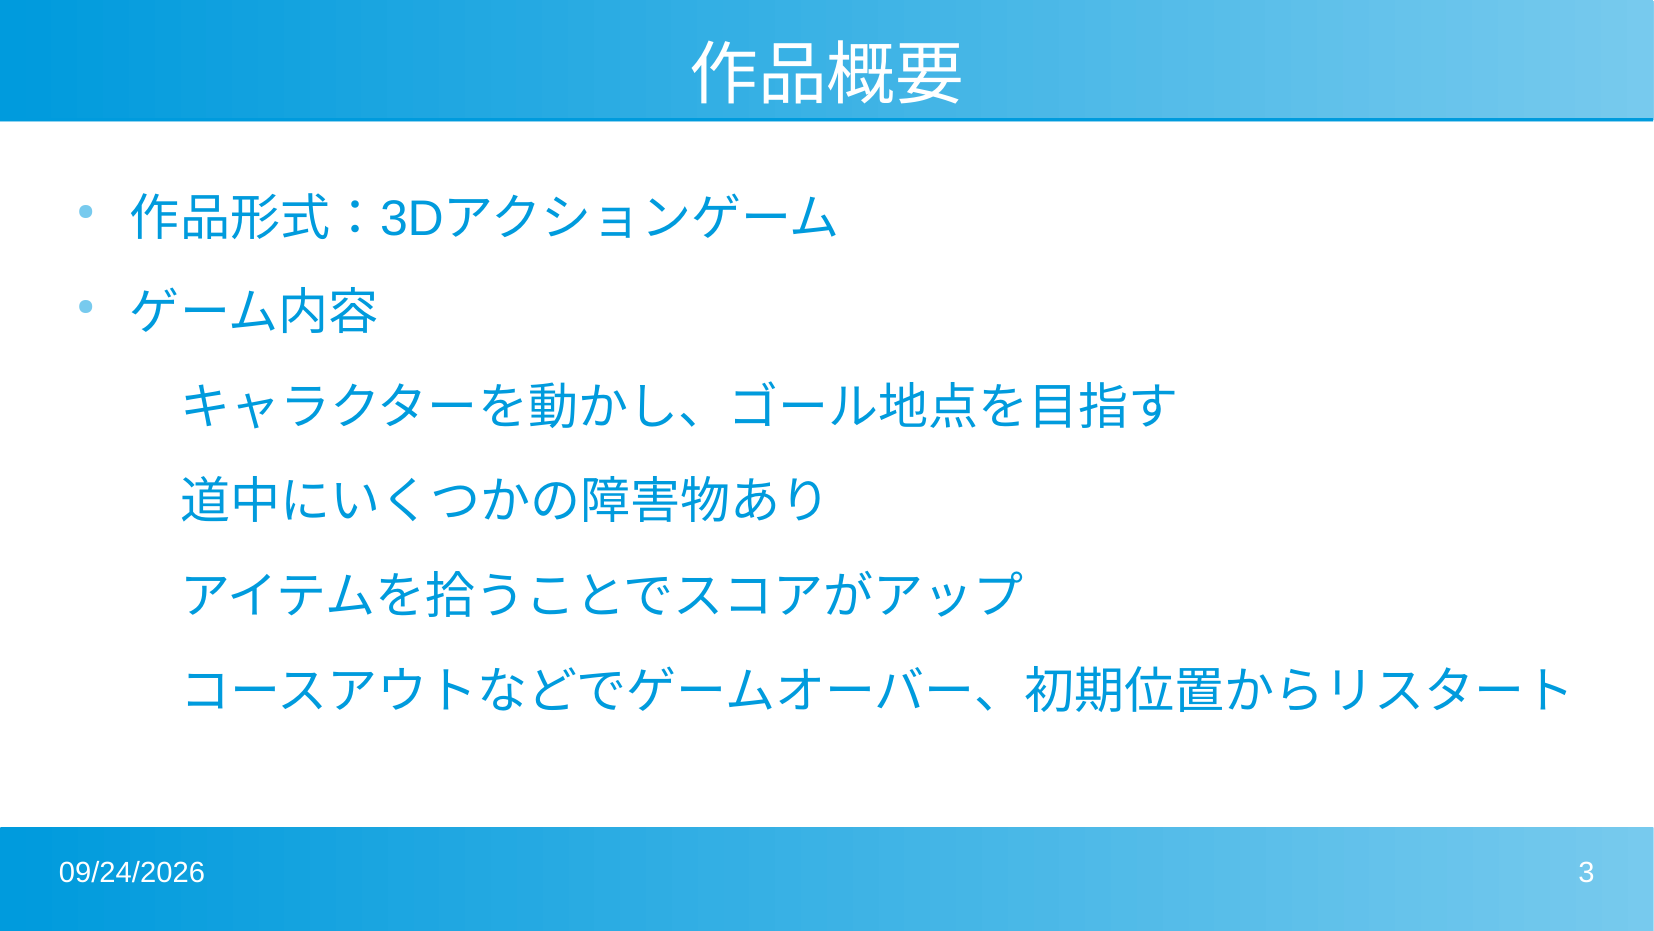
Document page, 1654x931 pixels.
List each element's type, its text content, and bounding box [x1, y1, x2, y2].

title 作品概要 [59, 29, 1595, 108]
list 作品形式：3Dアクションゲーム ゲーム内容 キャラクターを動かし、ゴール地点を目指す 道中にいくつかの障害物あり アイテムを拾うことでスコアがアップ コースアウトなどでゲームオーバー、初期位置からリスタート [59, 177, 1595, 768]
